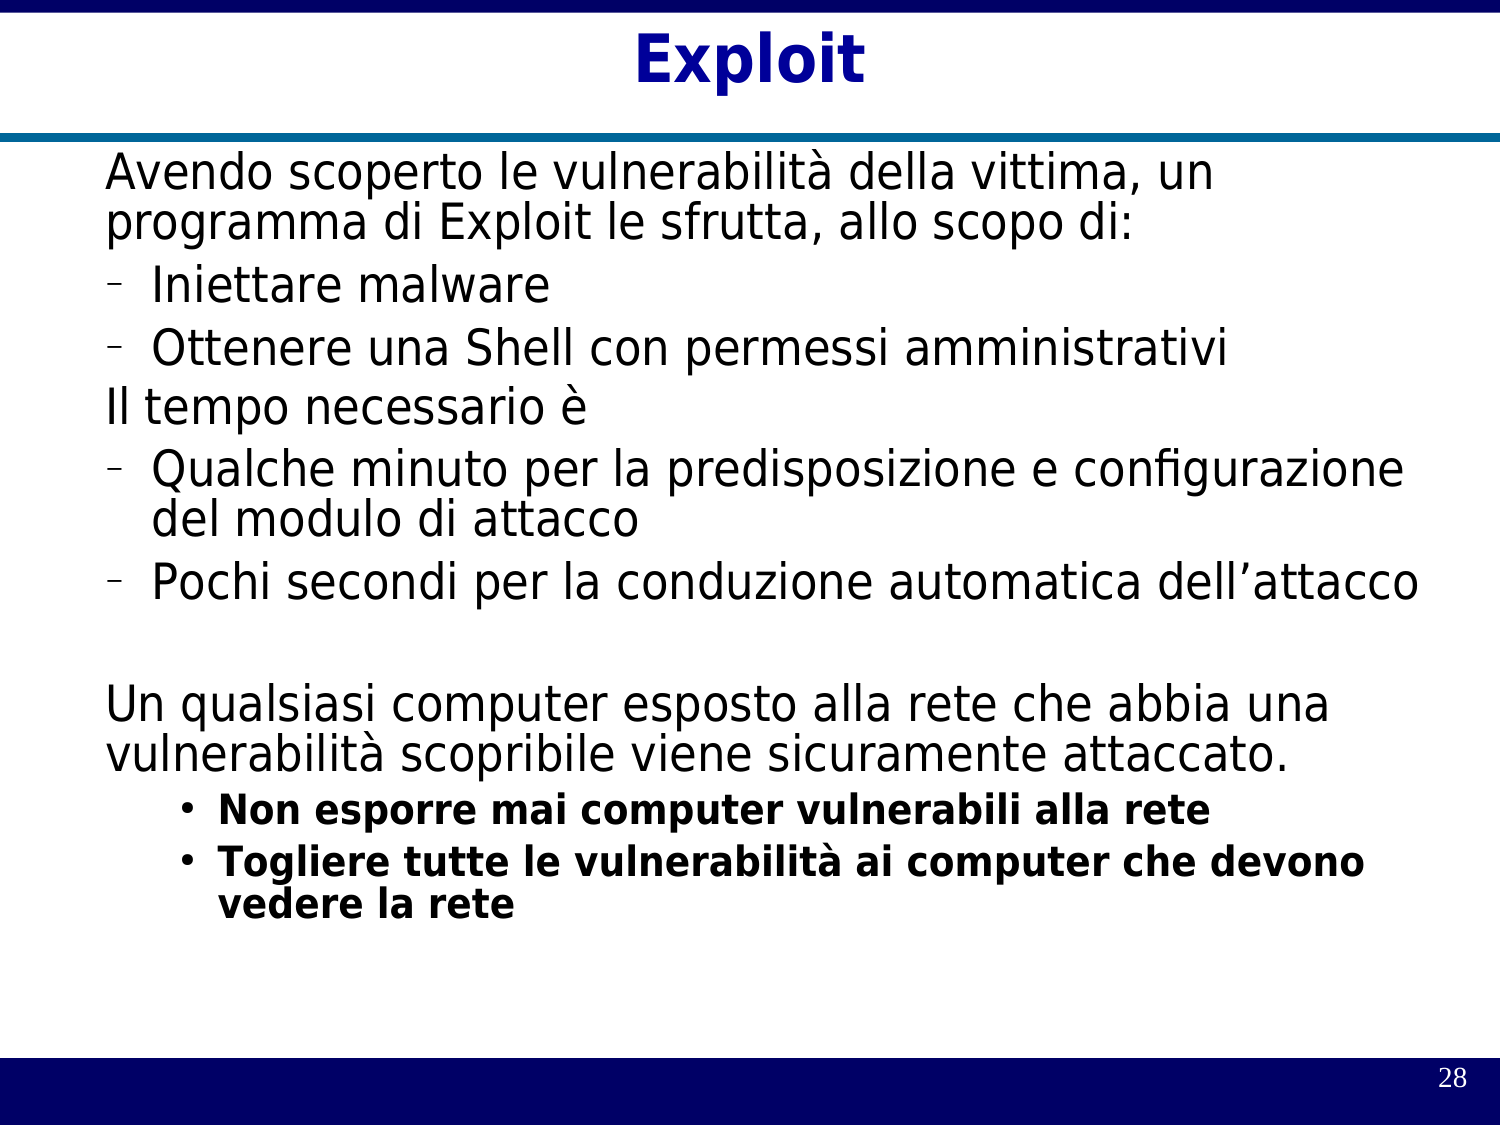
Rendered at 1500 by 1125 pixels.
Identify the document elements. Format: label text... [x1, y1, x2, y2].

title Exploit [30, 0, 1471, 126]
list Avendo scoperto le vulnerabilità della vittima, un programma di Exploit le sfrutta, allo scopo di: Iniettare malware Ottenere una Shell con permessi amministrativi Il tempo necessario è Qualche minuto per la predisposizione e configurazione del modulo di attacco Pochi secondi per la conduzione automatica dell’attacco Un qualsiasi computer esposto alla rete che abbia una vulnerabilità scopribile viene sicuramente attaccato. Non esporre mai computer vulnerabili alla rete Togliere tutte le vulnerabilità ai computer che devono vedere la rete [30, 149, 1471, 1021]
